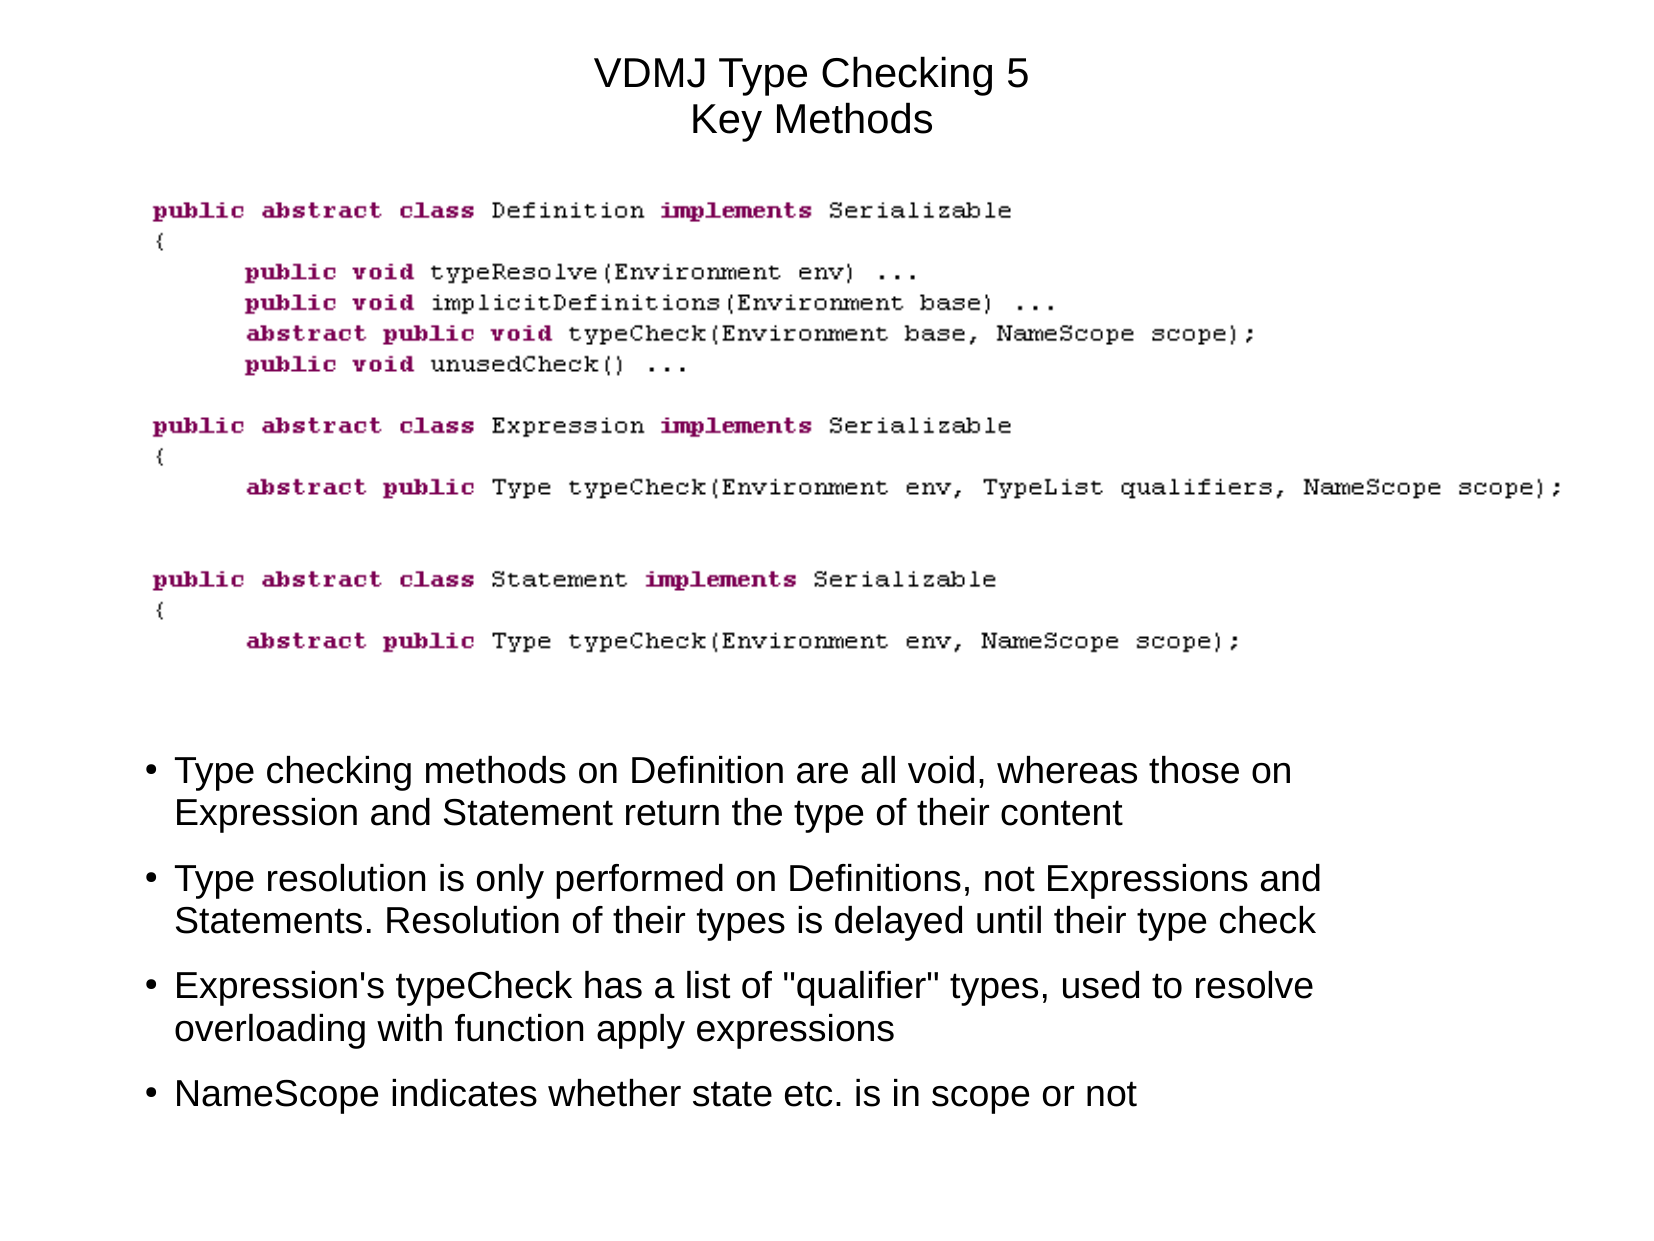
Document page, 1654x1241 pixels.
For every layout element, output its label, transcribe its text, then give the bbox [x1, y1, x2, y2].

text_box Type checking methods on Definition are all void, whereas those on Expression and Statement return the type of their content Type resolution is only performed on Definitions, not Expressions and Statements. Resolution of their types is delayed until their type check Expression's typeCheck has a list of "qualifier" types, used to resolve overloading with function apply expressions NameScope indicates whether state etc. is in scope or not [129, 742, 1430, 1123]
picture [142, 174, 1619, 712]
text_box VDMJ Type Checking 5 Key Methods [531, 41, 1093, 150]
